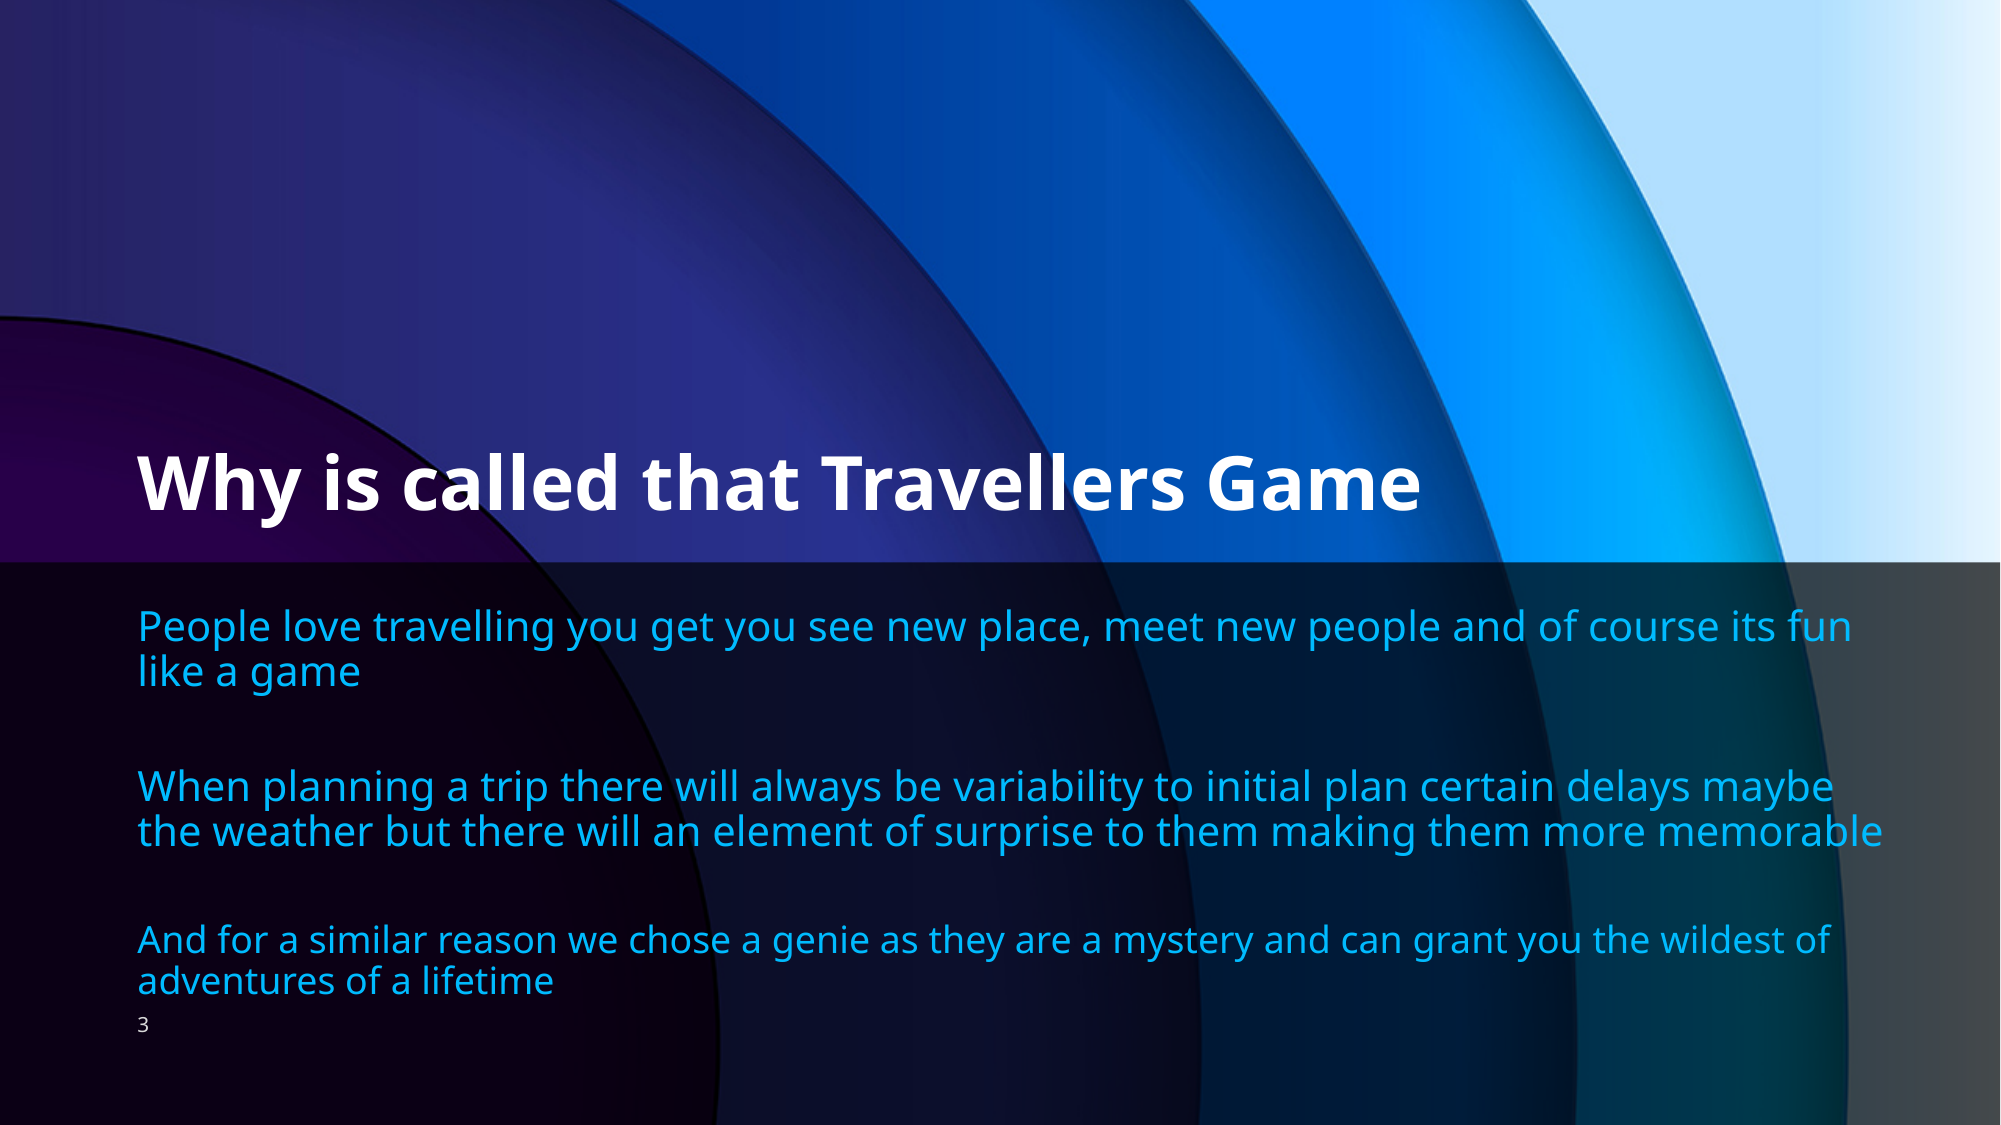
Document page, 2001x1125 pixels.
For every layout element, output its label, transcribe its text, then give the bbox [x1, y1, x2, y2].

list People love travelling you get you see new place, meet new people and of course its fun like a game When planning a trip there will always be variability to initial plan certain delays maybe the weather but there will an element of surprise to them making them more memorable And for a similar reason we chose a genie as they are a mystery and can grant you the wildest of adventures of a lifetime [137, 605, 1890, 1010]
text_box ‹#› [137, 1009, 213, 1041]
title Why is called that Travellers Game [137, 434, 1889, 539]
